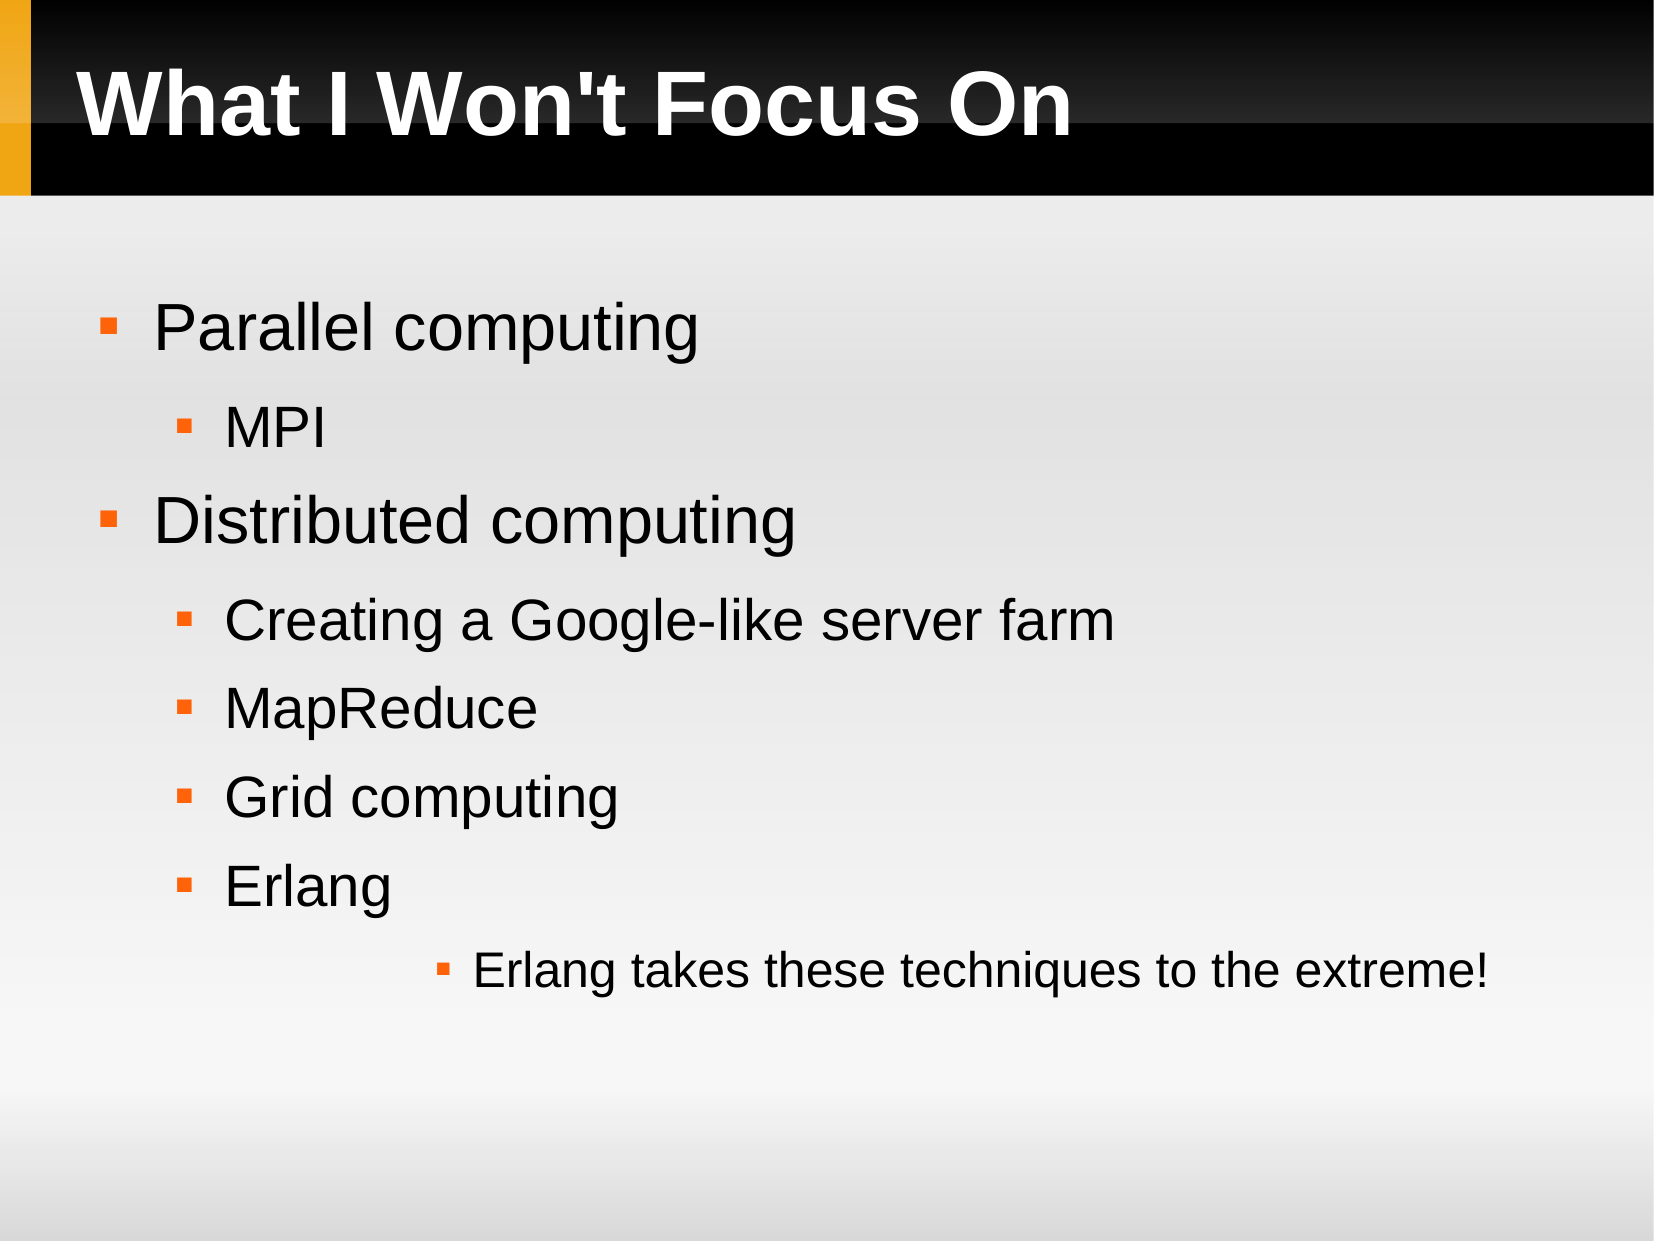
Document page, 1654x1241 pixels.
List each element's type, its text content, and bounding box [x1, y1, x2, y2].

title What I Won't Focus On [76, 0, 1565, 208]
picture [0, 0, 1654, 1241]
list Parallel computing MPI Distributed computing Creating a Google-like server farm MapReduce Grid computing Erlang Erlang takes these techniques to the extreme! [82, 290, 1571, 1109]
